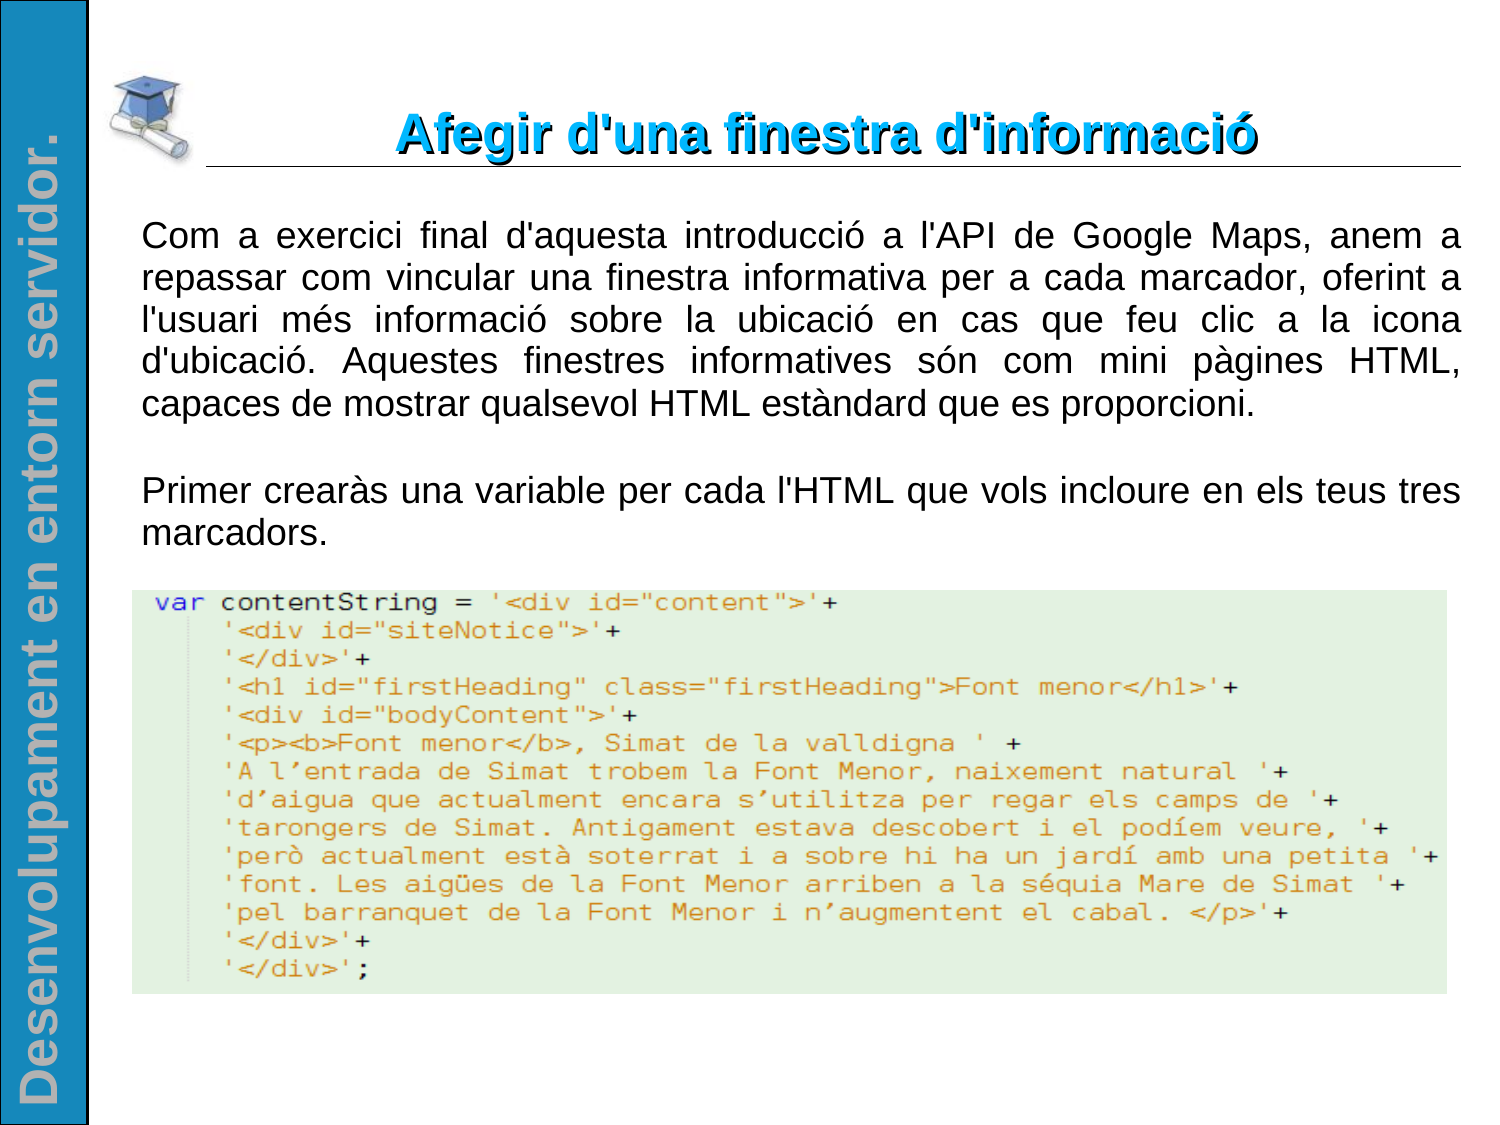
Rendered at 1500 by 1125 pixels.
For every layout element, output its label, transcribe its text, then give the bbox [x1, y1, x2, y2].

title Afegir d'una finestra d'informació [206, 88, 1447, 178]
picture [132, 590, 1447, 994]
text_box Com a exercici final d'aquesta introducció a l'API de Google Maps, anem a repassar com vincular una finestra informativa per a cada marcador, oferint a l'usuari més informació sobre la ubicació en cas que feu clic a la icona d'ubicació. Aquestes finestres informatives són com mini pàgines HTML, capaces de mostrar qualsevol HTML estàndard que es proporcioni. Primer crearàs una variable per cada l'HTML que vols incloure en els teus tres marcadors. [126, 206, 1477, 561]
picture [93, 61, 206, 174]
